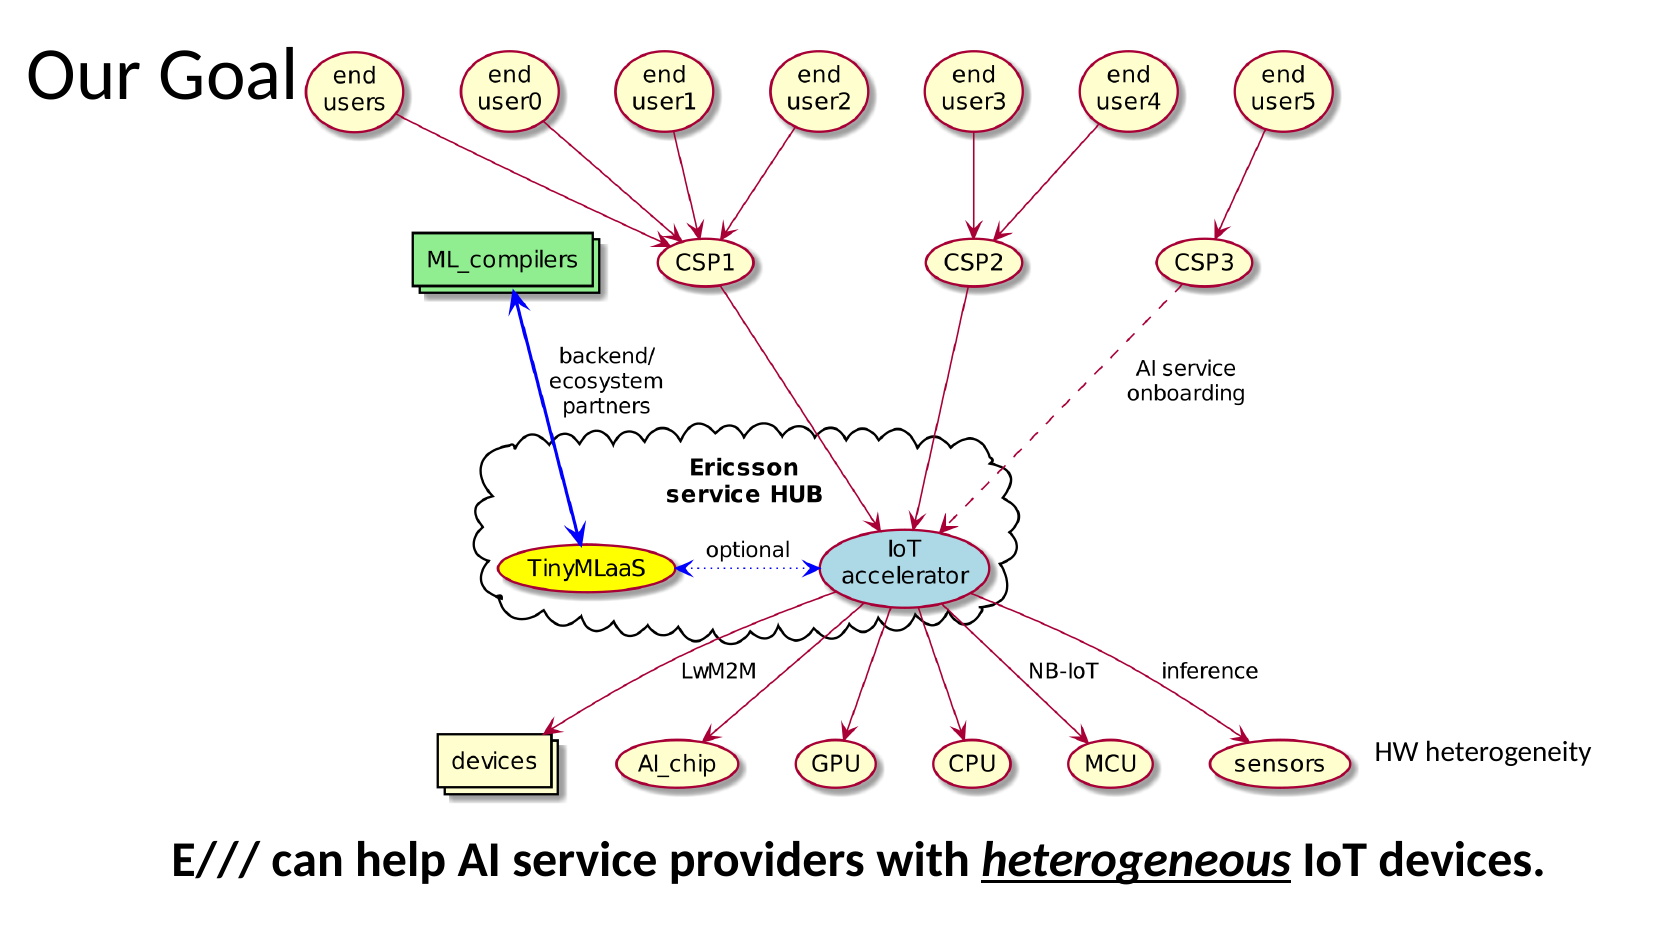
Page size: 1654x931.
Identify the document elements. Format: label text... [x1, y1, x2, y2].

text_box HW heterogeneity [1366, 724, 1621, 776]
text_box Our Goal [11, 16, 363, 123]
text_box E/// can help AI service providers with heterogeneous IoT devices. [156, 819, 1582, 895]
picture [296, 38, 1366, 810]
